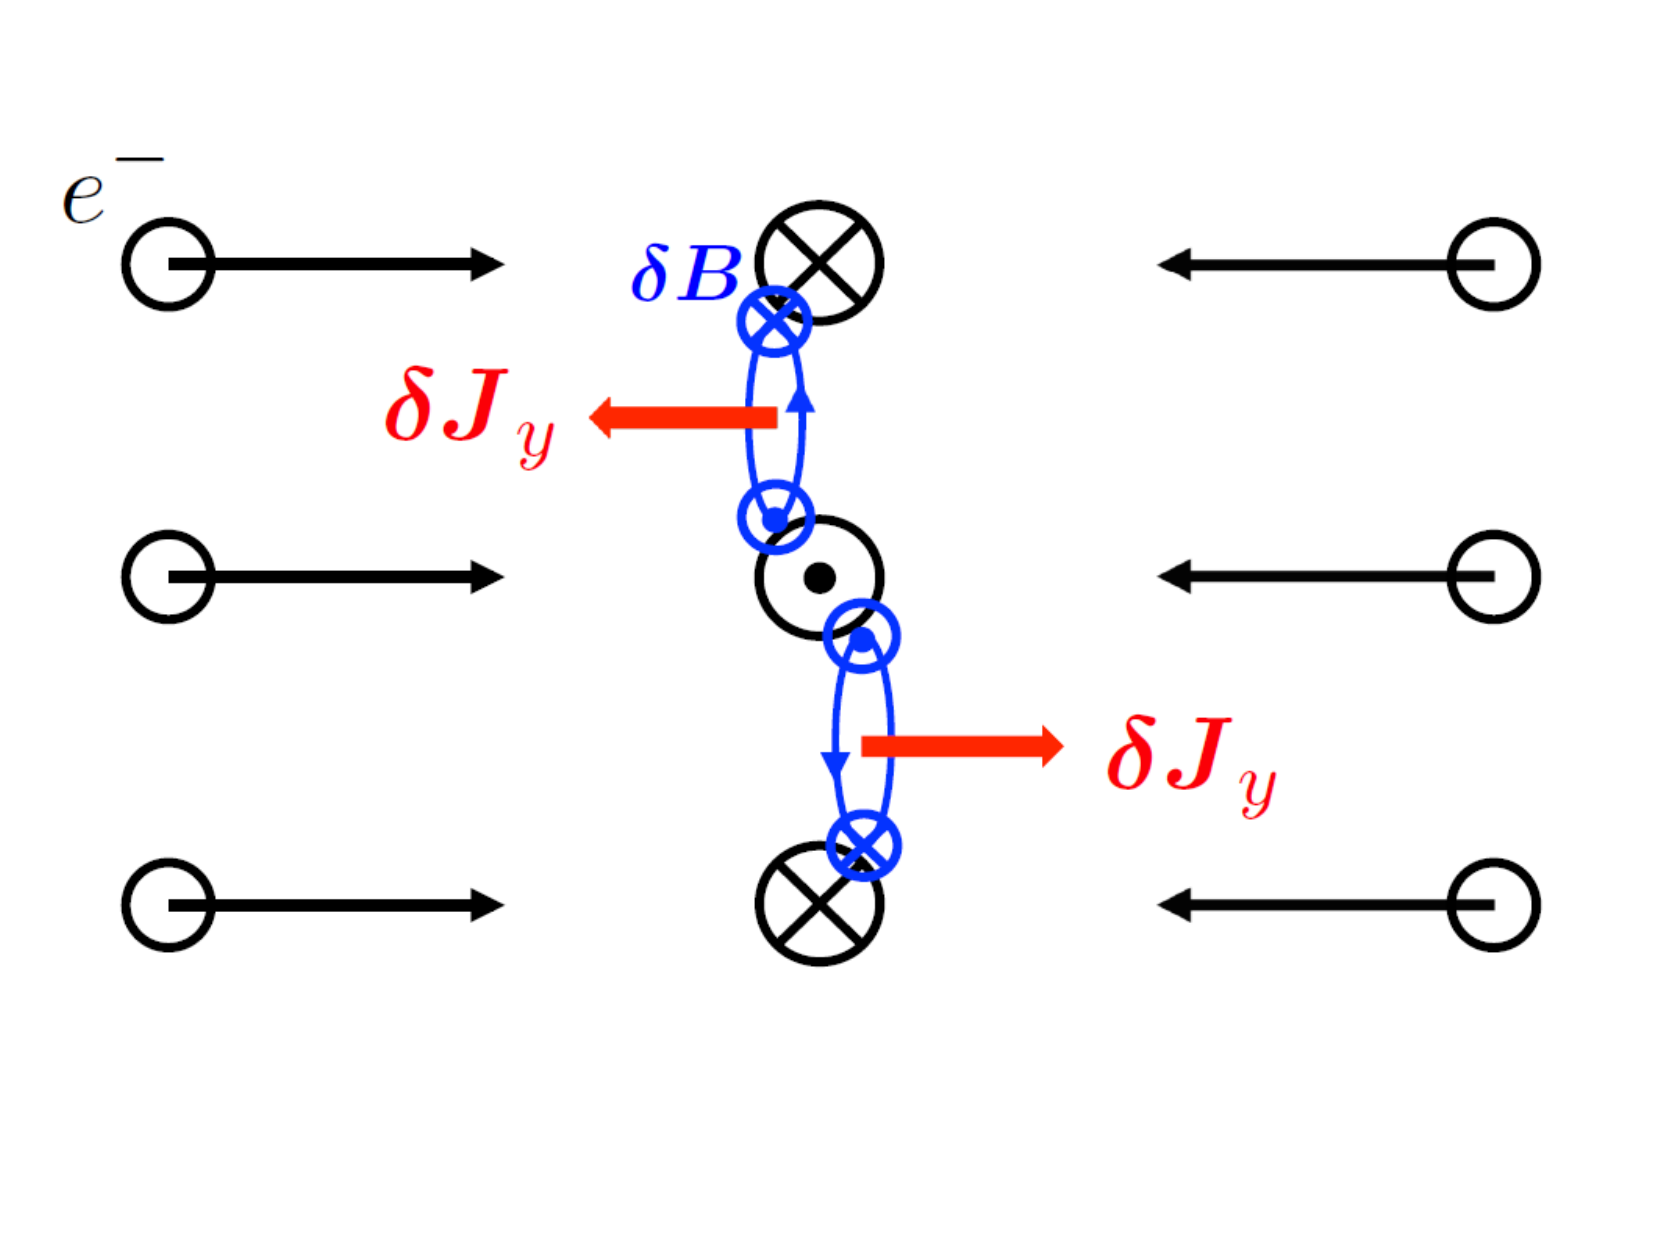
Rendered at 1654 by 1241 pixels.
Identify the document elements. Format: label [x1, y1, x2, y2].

picture [0, 100, 1649, 1070]
